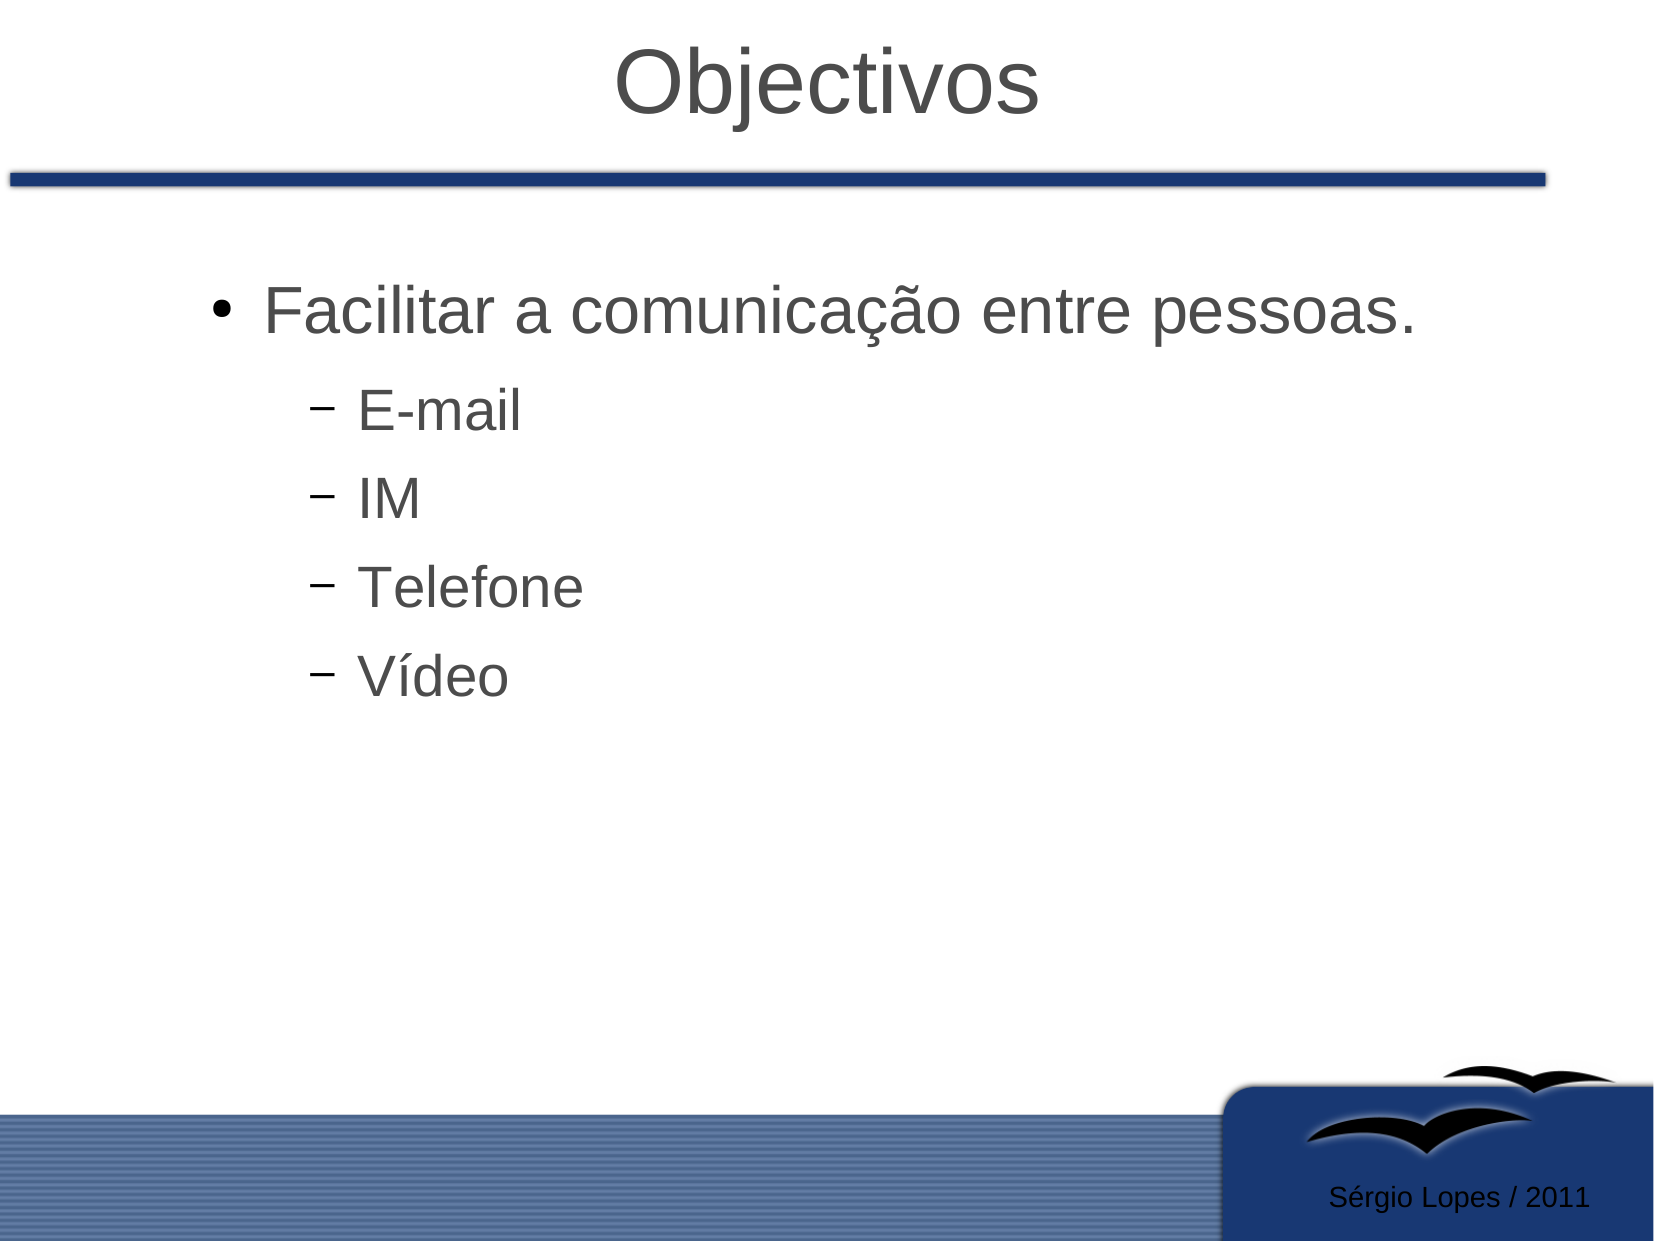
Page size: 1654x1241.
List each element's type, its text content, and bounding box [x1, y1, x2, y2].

text_box Sérgio Lopes / 2011 [1328, 1181, 1588, 1214]
list Facilitar a comunicação entre pessoas. E-mail IM Telefone Vídeo [121, 273, 1534, 1056]
picture [0, 0, 1654, 1241]
title Objectivos [121, 0, 1534, 164]
